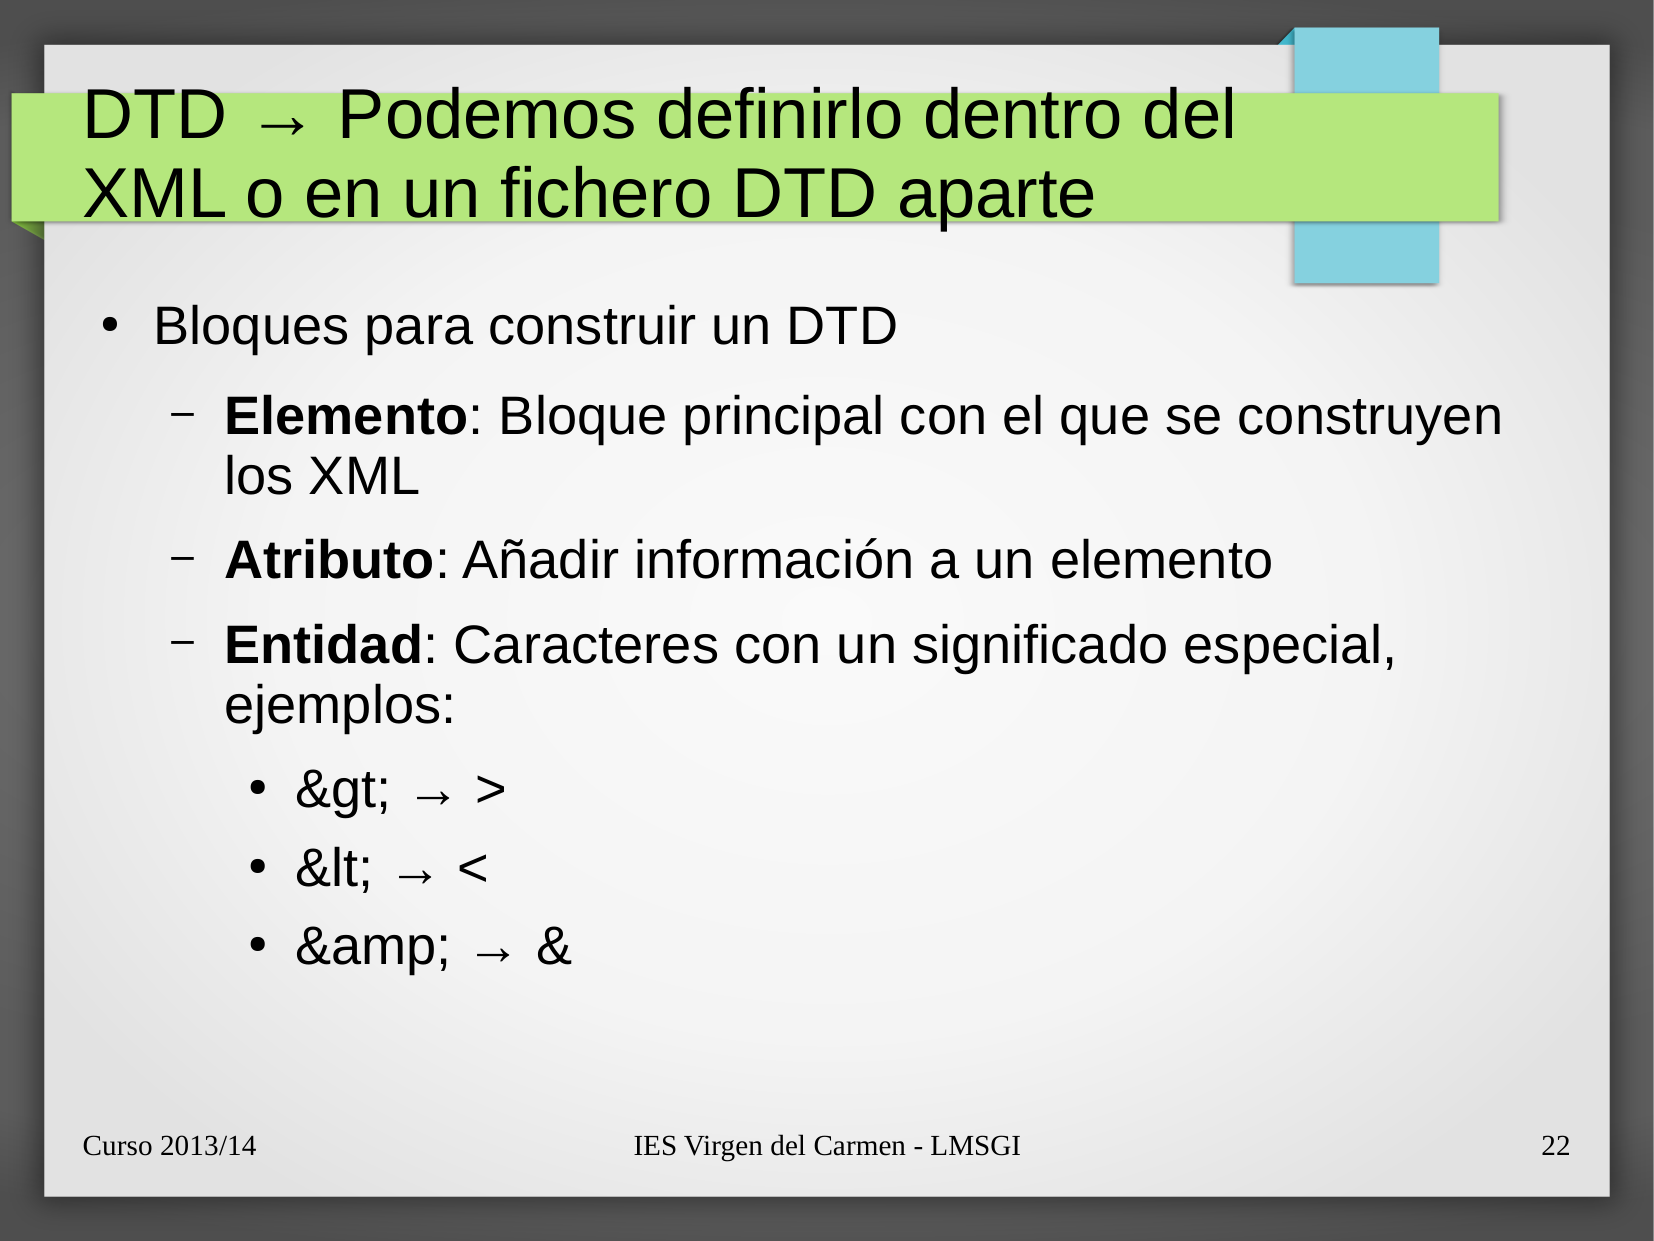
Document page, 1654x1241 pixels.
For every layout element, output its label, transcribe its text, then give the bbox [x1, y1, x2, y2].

list Bloques para construir un DTD Elemento: Bloque principal con el que se construyen los XML Atributo: Añadir información a un elemento Entidad: Caracteres con un significado especial, ejemplos: &gt; → > &lt; → < &amp; → & [82, 295, 1571, 1015]
picture [0, 0, 1654, 1241]
title DTD → Podemos definirlo dentro del XML o en un fichero DTD aparte [82, 74, 1264, 233]
